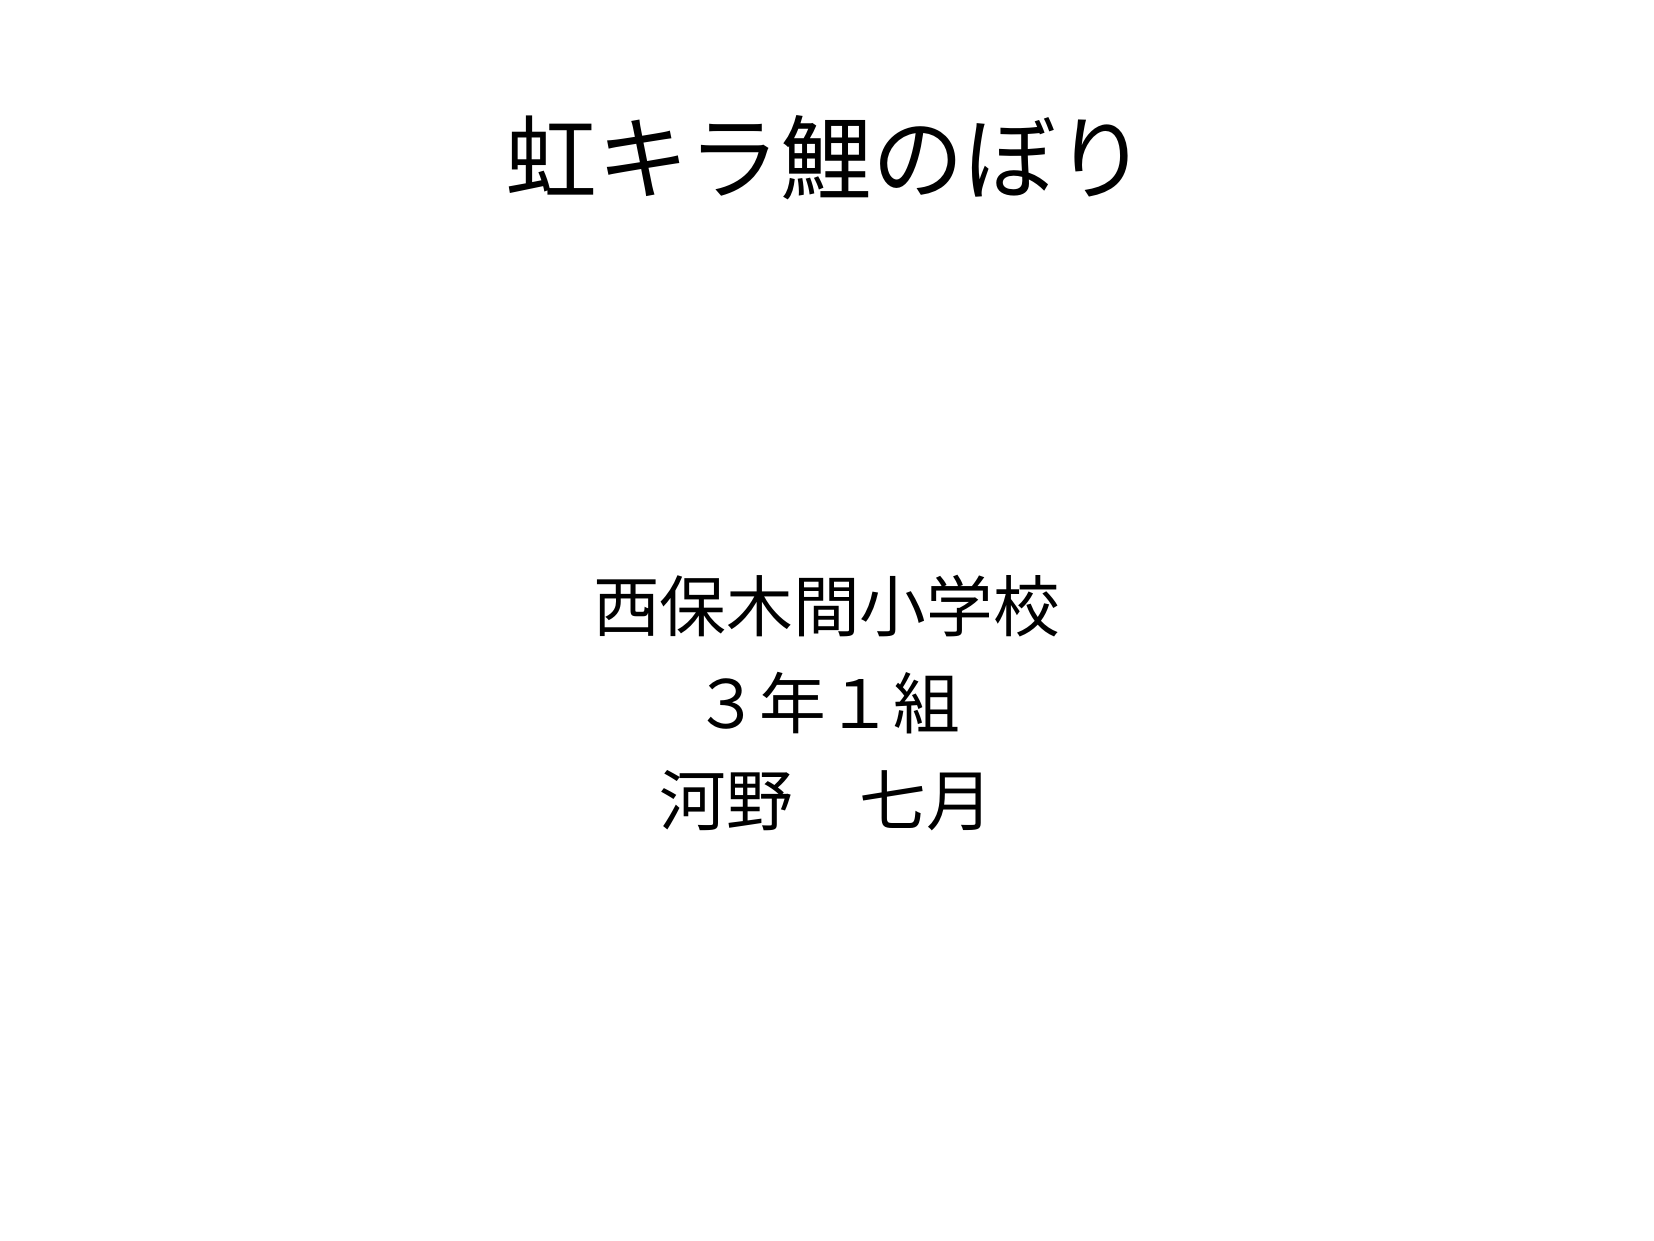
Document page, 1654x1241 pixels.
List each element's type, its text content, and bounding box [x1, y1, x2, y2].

subtitle 西保木間小学校 ３年１組 河野 七月 [82, 290, 1571, 1109]
title 虹キラ鯉のぼり [82, 49, 1571, 257]
